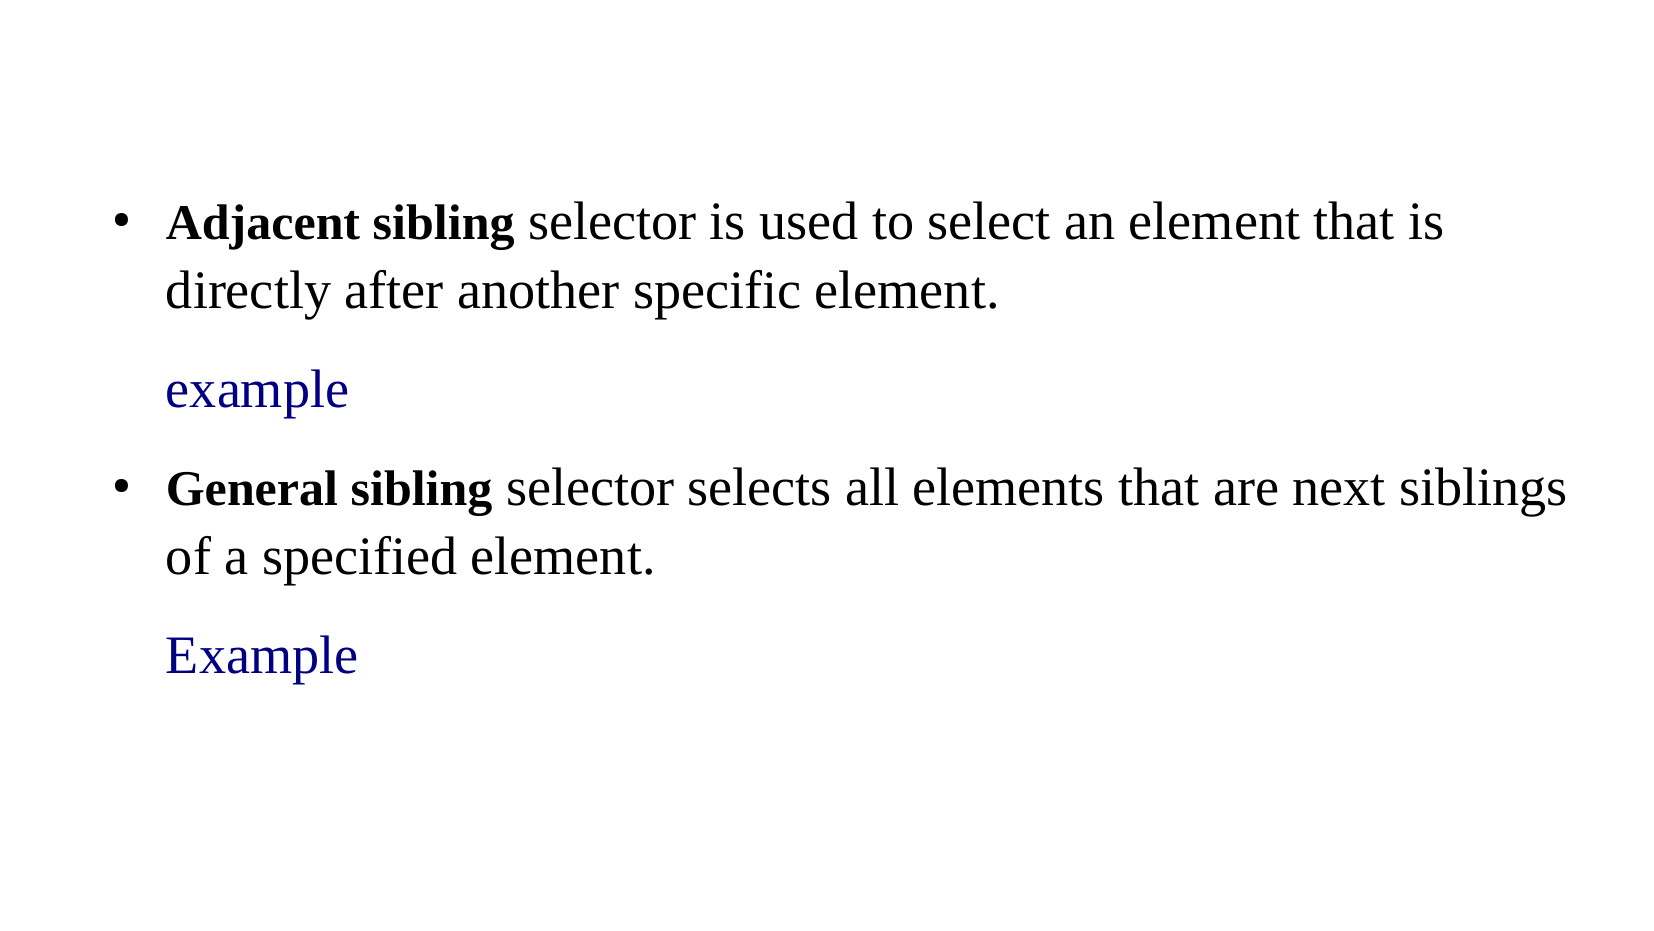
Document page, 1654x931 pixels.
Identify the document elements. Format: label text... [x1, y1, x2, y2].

list Adjacent sibling selector is used to select an element that is directly after another specific element. example General sibling selector selects all elements that are next siblings of a specified element. Example [94, 182, 1584, 722]
